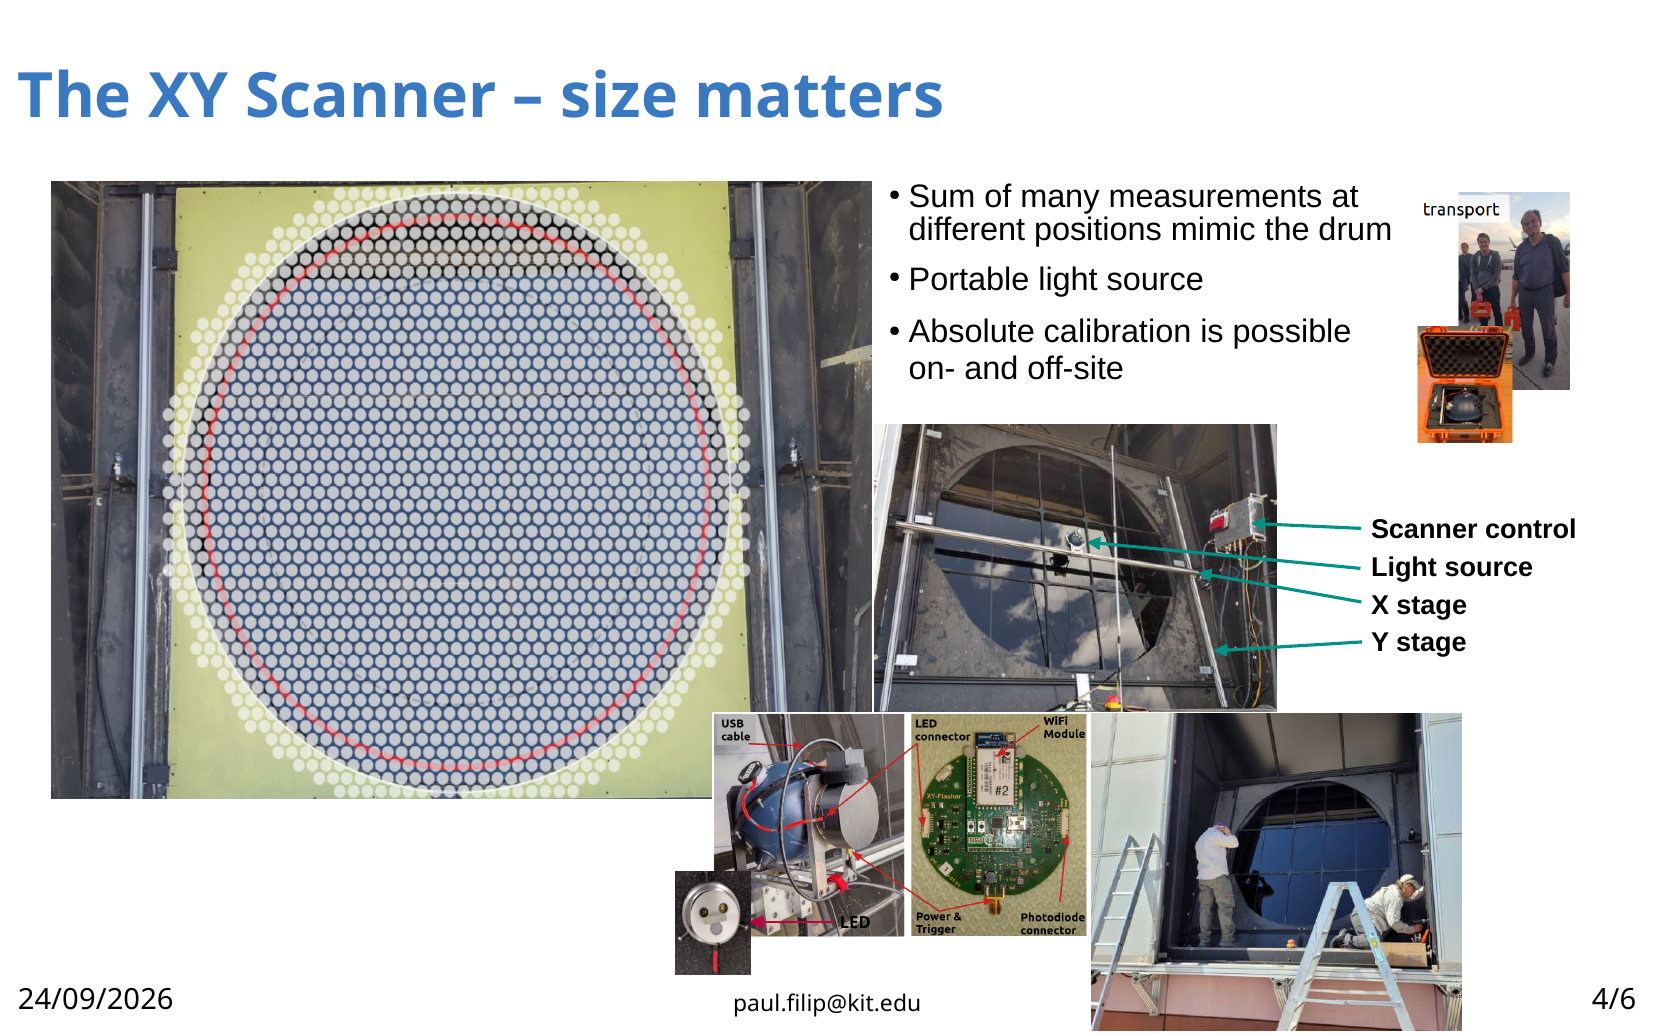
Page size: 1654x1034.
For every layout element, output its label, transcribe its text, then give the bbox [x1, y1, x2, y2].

list Scanner control Light source X stage Y stage [1293, 517, 1654, 740]
title The XY Scanner – size matters [18, 50, 1632, 128]
picture [0, 0, 1654, 1034]
text_box LED [825, 900, 891, 956]
list Sum of many measurements at different positions mimic the drum Portable light source Absolute calibration is possible on- and off-site [862, 181, 1394, 410]
